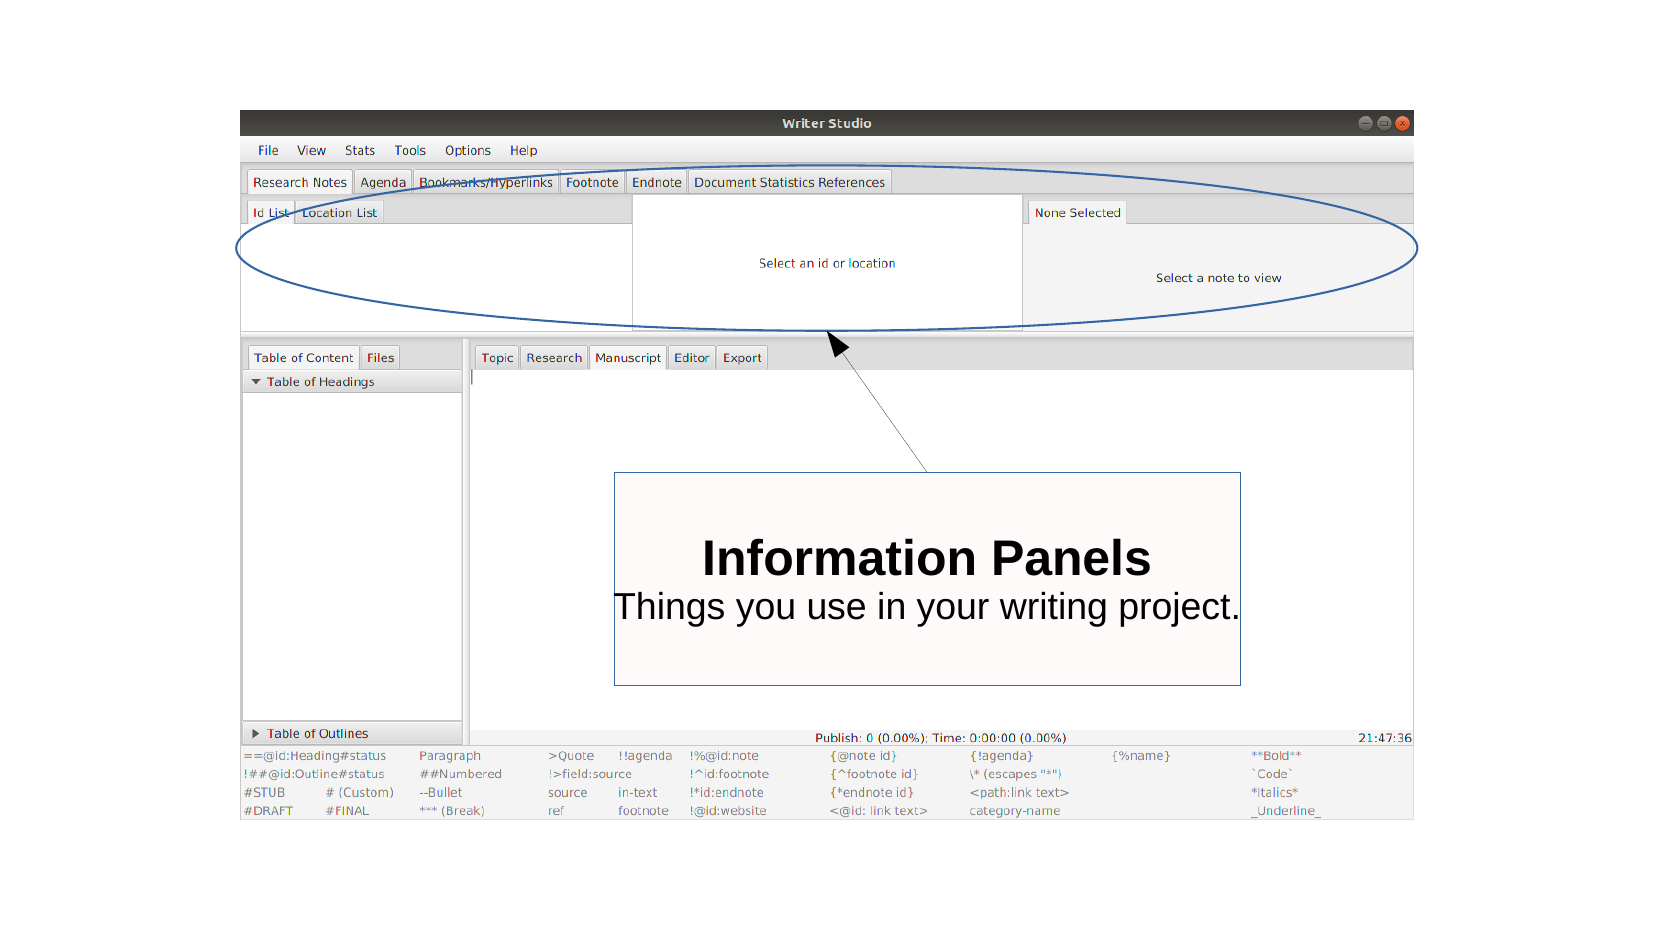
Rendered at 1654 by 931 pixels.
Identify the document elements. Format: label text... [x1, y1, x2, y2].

picture [240, 110, 1414, 236]
text_box Information Panels Things you use in your writing project. [614, 472, 1241, 686]
picture [240, 167, 1414, 329]
picture [240, 260, 1414, 820]
